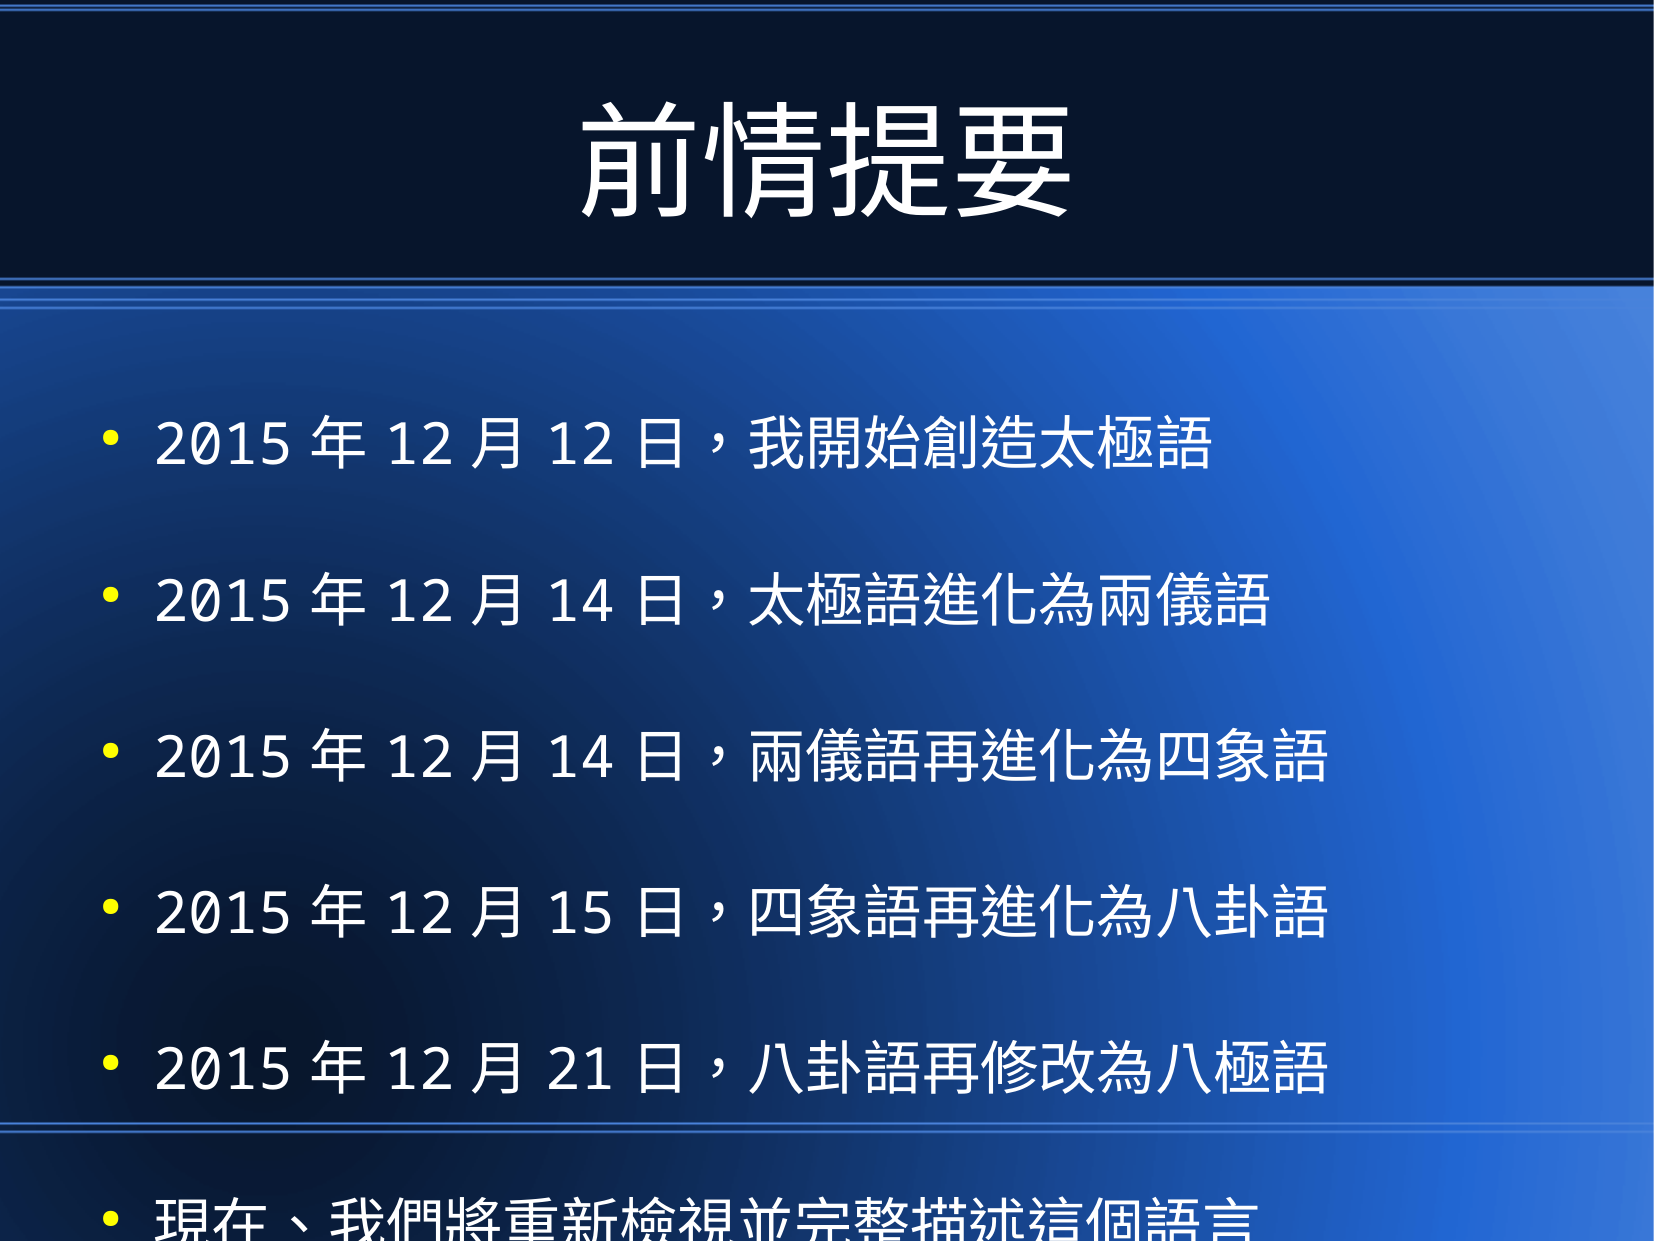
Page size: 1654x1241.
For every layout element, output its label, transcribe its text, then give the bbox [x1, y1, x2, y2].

list 2015年12月12日，我開始創造太極語 2015年12月14日，太極語進化為兩儀語 2015年12月14日，兩儀語再進化為四象語 2015年12月15日，四象語再進化為八卦語 2015年12月21日，八卦語再修改為八極語 現在、我們將重新檢視並完整描述這個語言 [82, 355, 1571, 1241]
picture [0, 0, 1654, 1241]
title 前情提要 [82, 49, 1571, 257]
